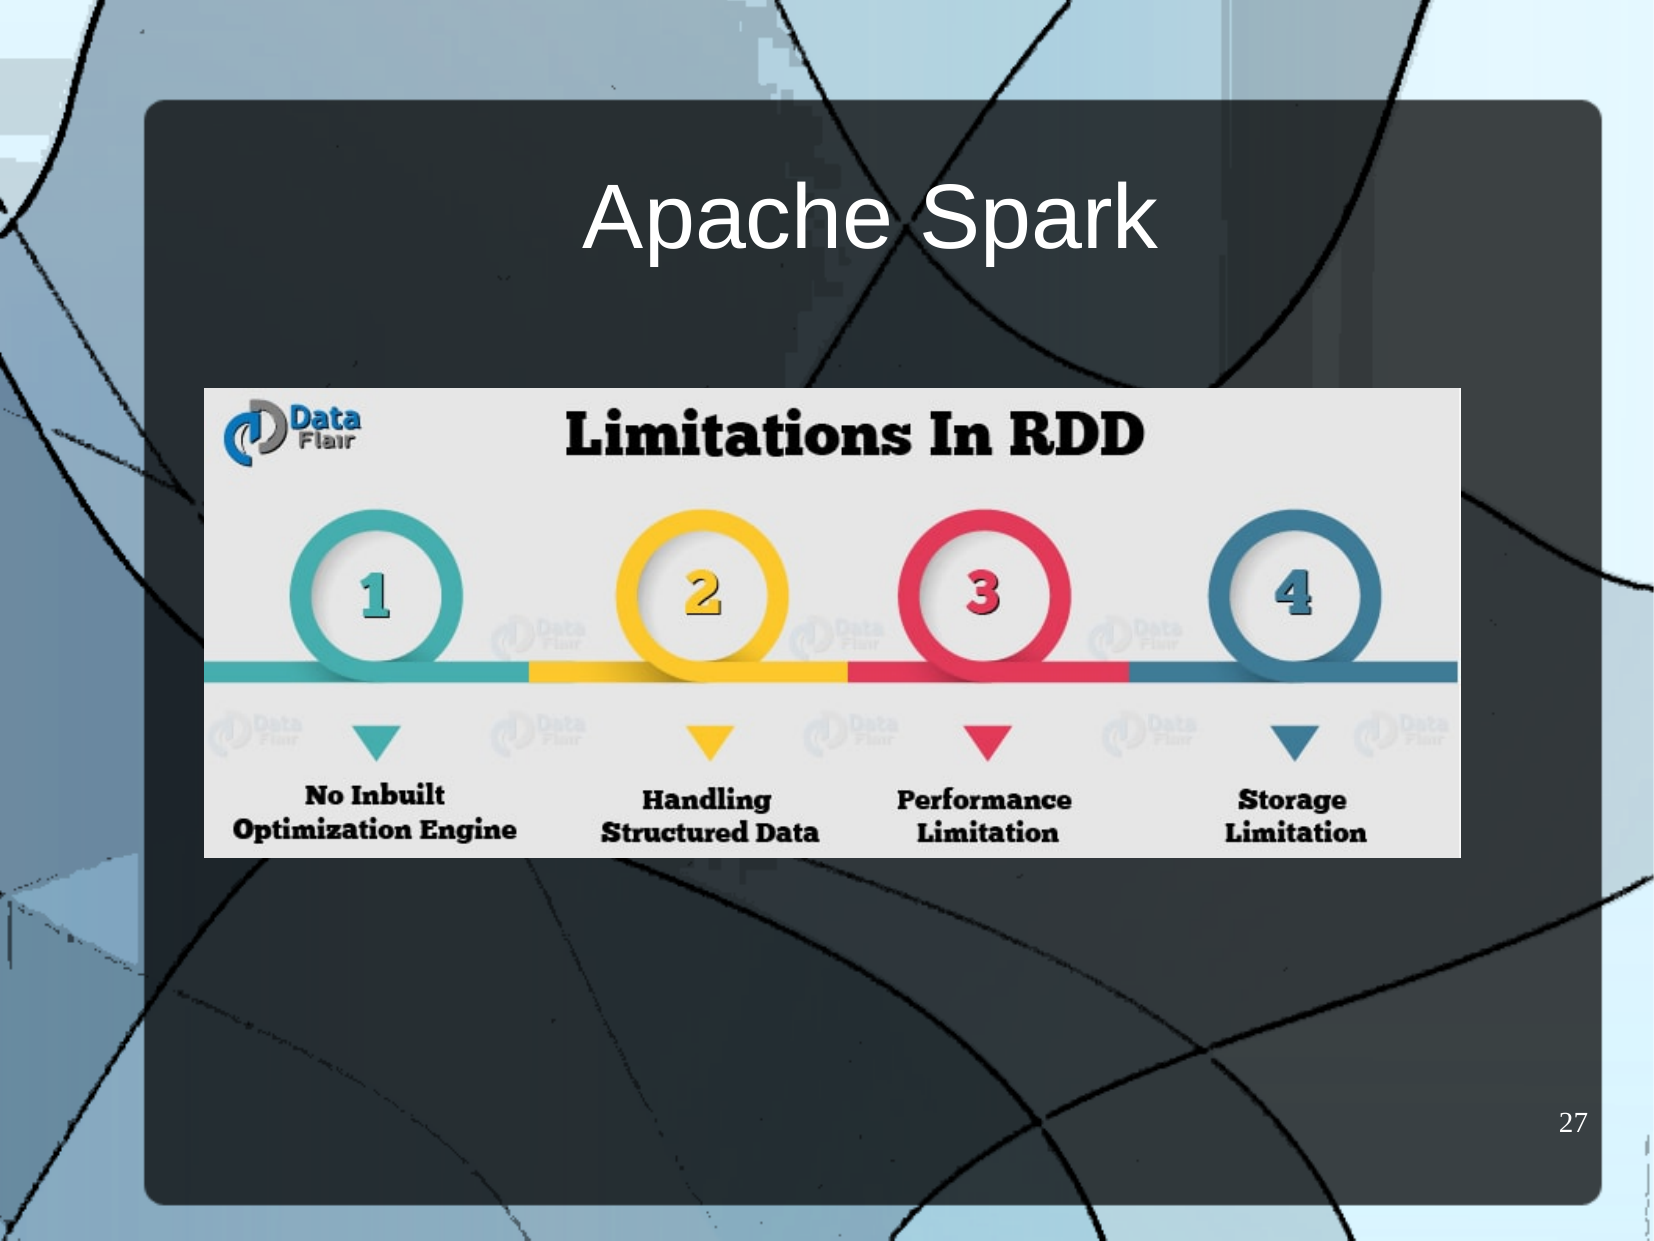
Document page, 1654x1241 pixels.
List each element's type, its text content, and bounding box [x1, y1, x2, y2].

title Apache Spark [159, 108, 1583, 325]
picture [0, 0, 1654, 1241]
